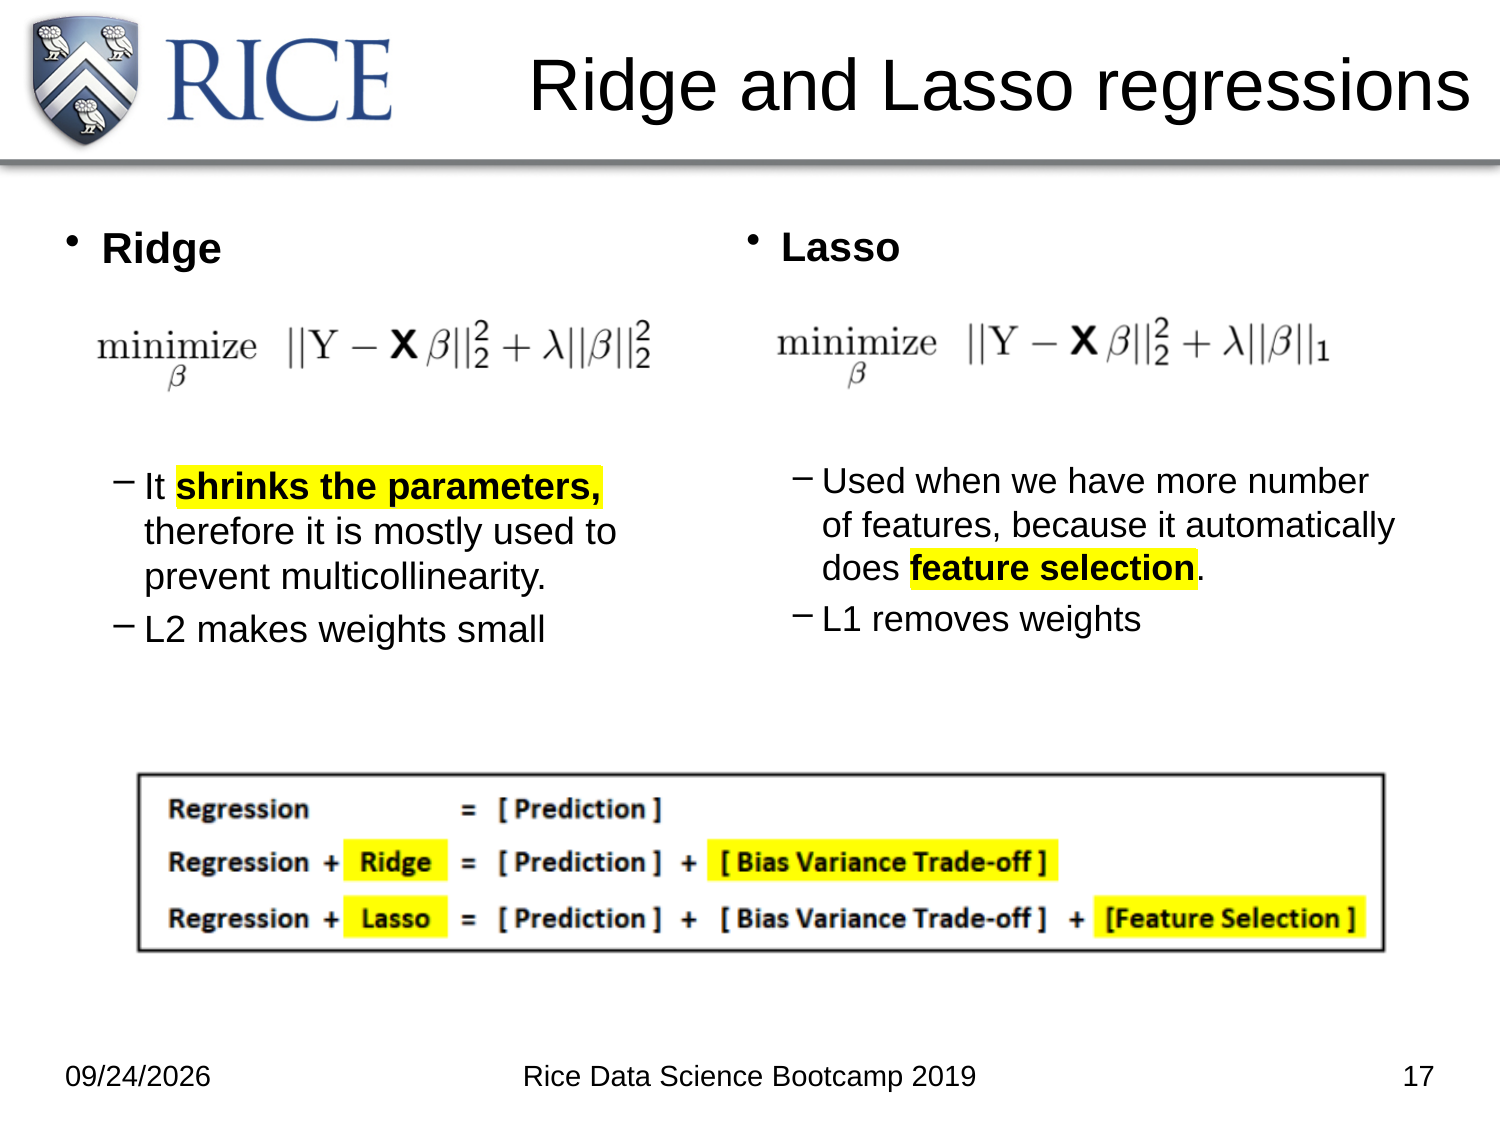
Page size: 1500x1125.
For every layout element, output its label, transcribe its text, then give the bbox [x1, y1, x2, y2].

list Lasso Used when we have more number of features, because it automatically does feature selection. L1 removes weights [731, 212, 1423, 663]
footer Rice Data Science Bootcamp 2019 [425, 1050, 1075, 1100]
list Ridge It shrinks the parameters, therefore it is mostly used to prevent multicollinearity. L2 makes weights small [50, 212, 675, 663]
slide_number <number> [1137, 1050, 1450, 1100]
picture [0, 0, 1500, 1125]
slide_number 08/13/2019 [50, 1050, 363, 1100]
title Ridge and Lasso regressions [412, 0, 1488, 163]
